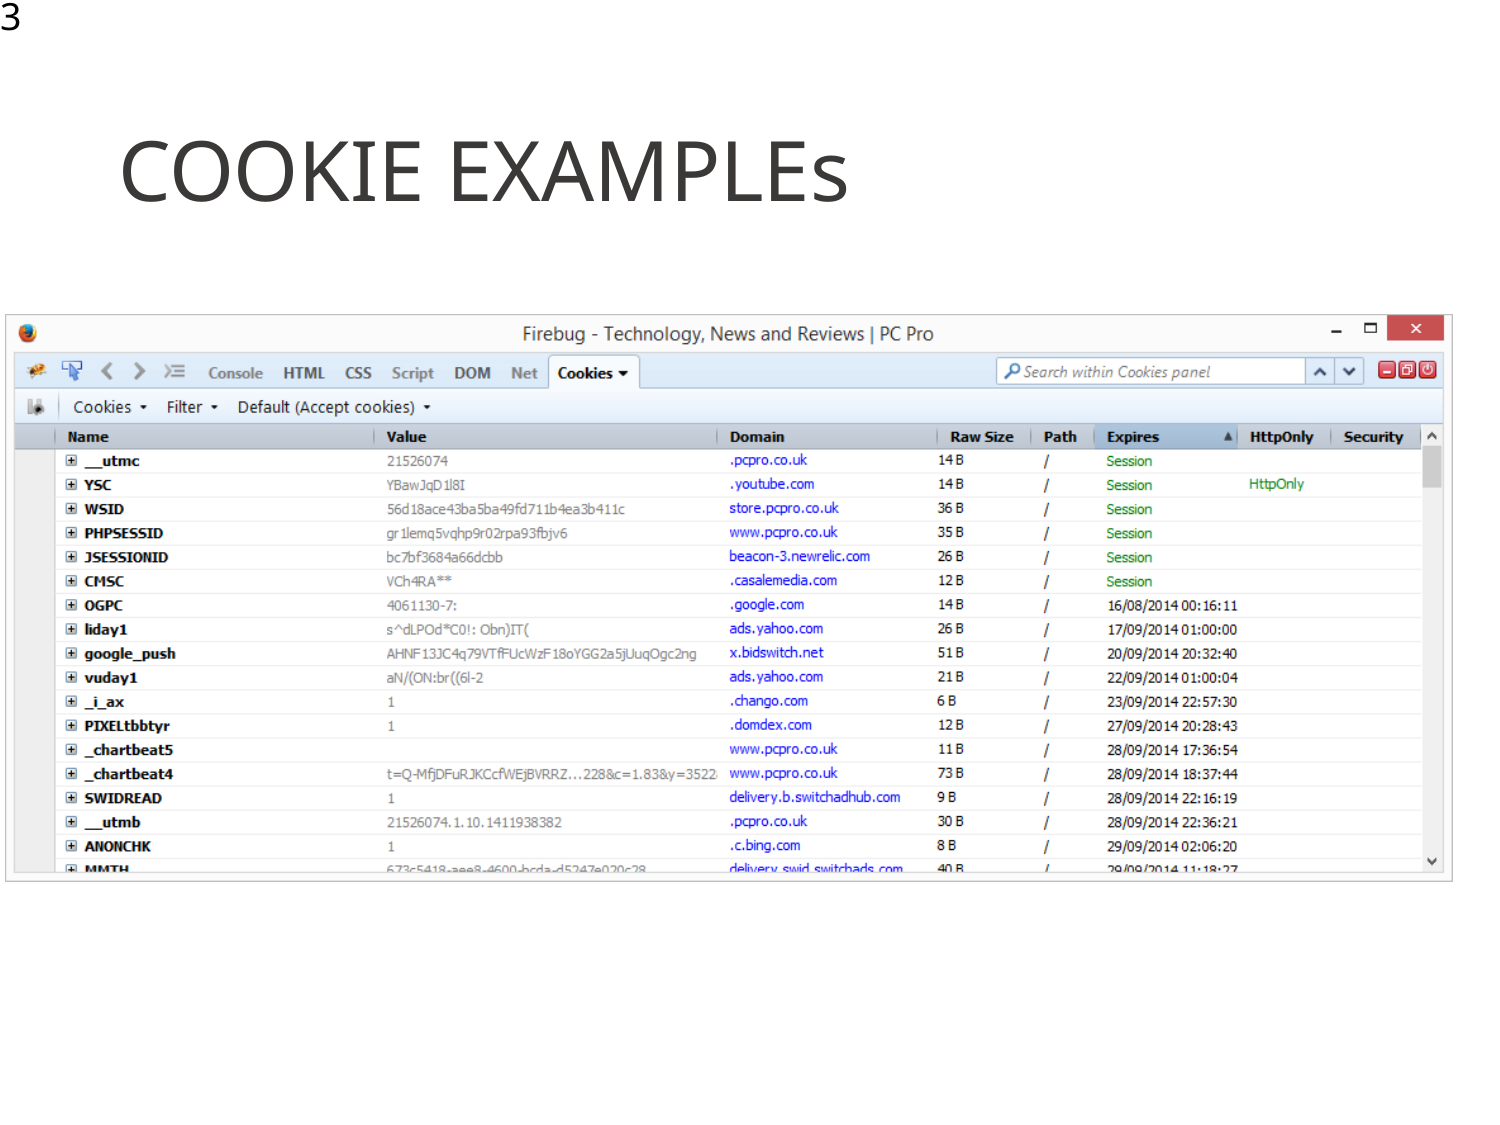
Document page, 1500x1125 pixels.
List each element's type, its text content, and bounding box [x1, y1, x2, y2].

title COOKIE EXAMPLEs [103, 59, 1397, 278]
picture [5, 314, 1453, 882]
